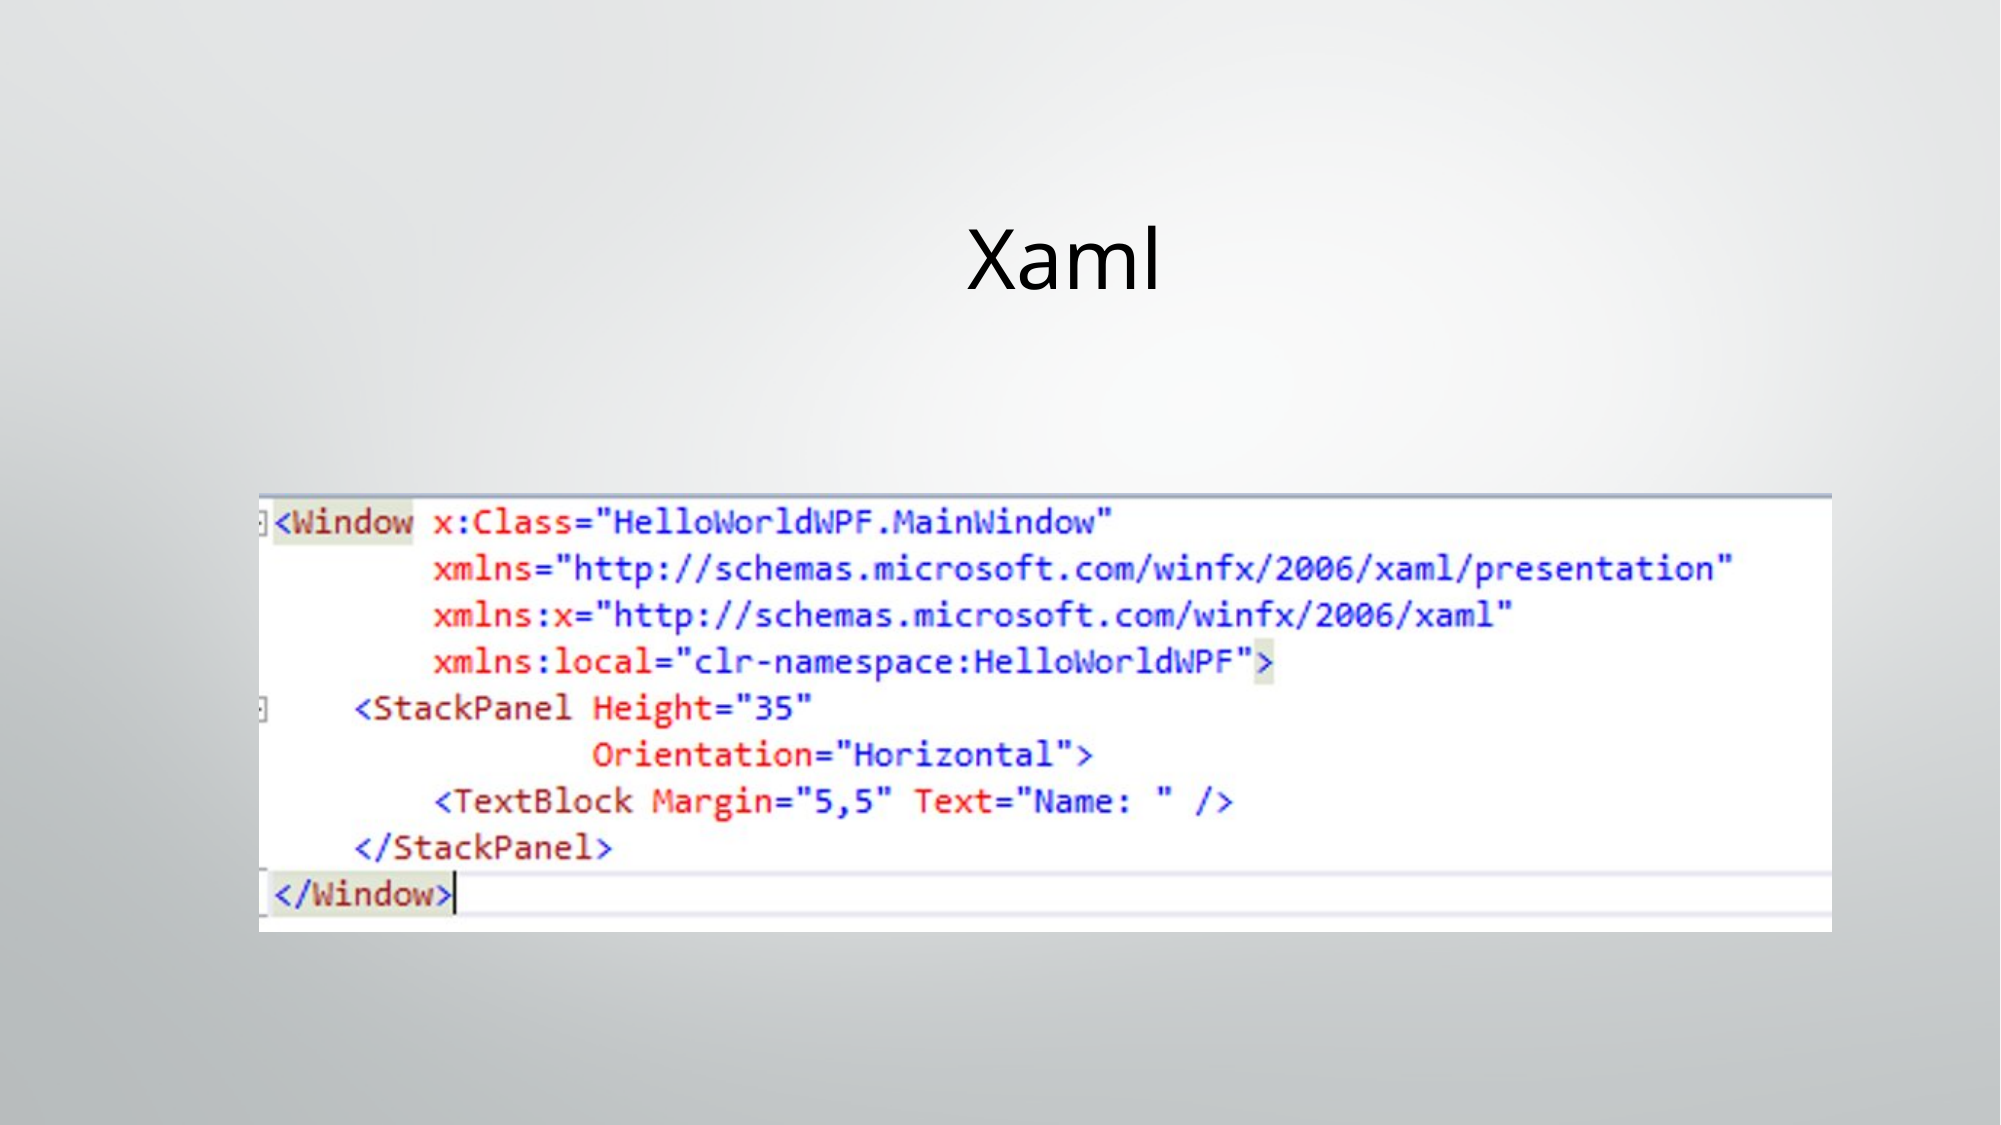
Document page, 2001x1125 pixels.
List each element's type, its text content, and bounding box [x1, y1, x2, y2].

picture [0, 0, 2001, 1125]
title Xaml [243, 112, 1887, 400]
